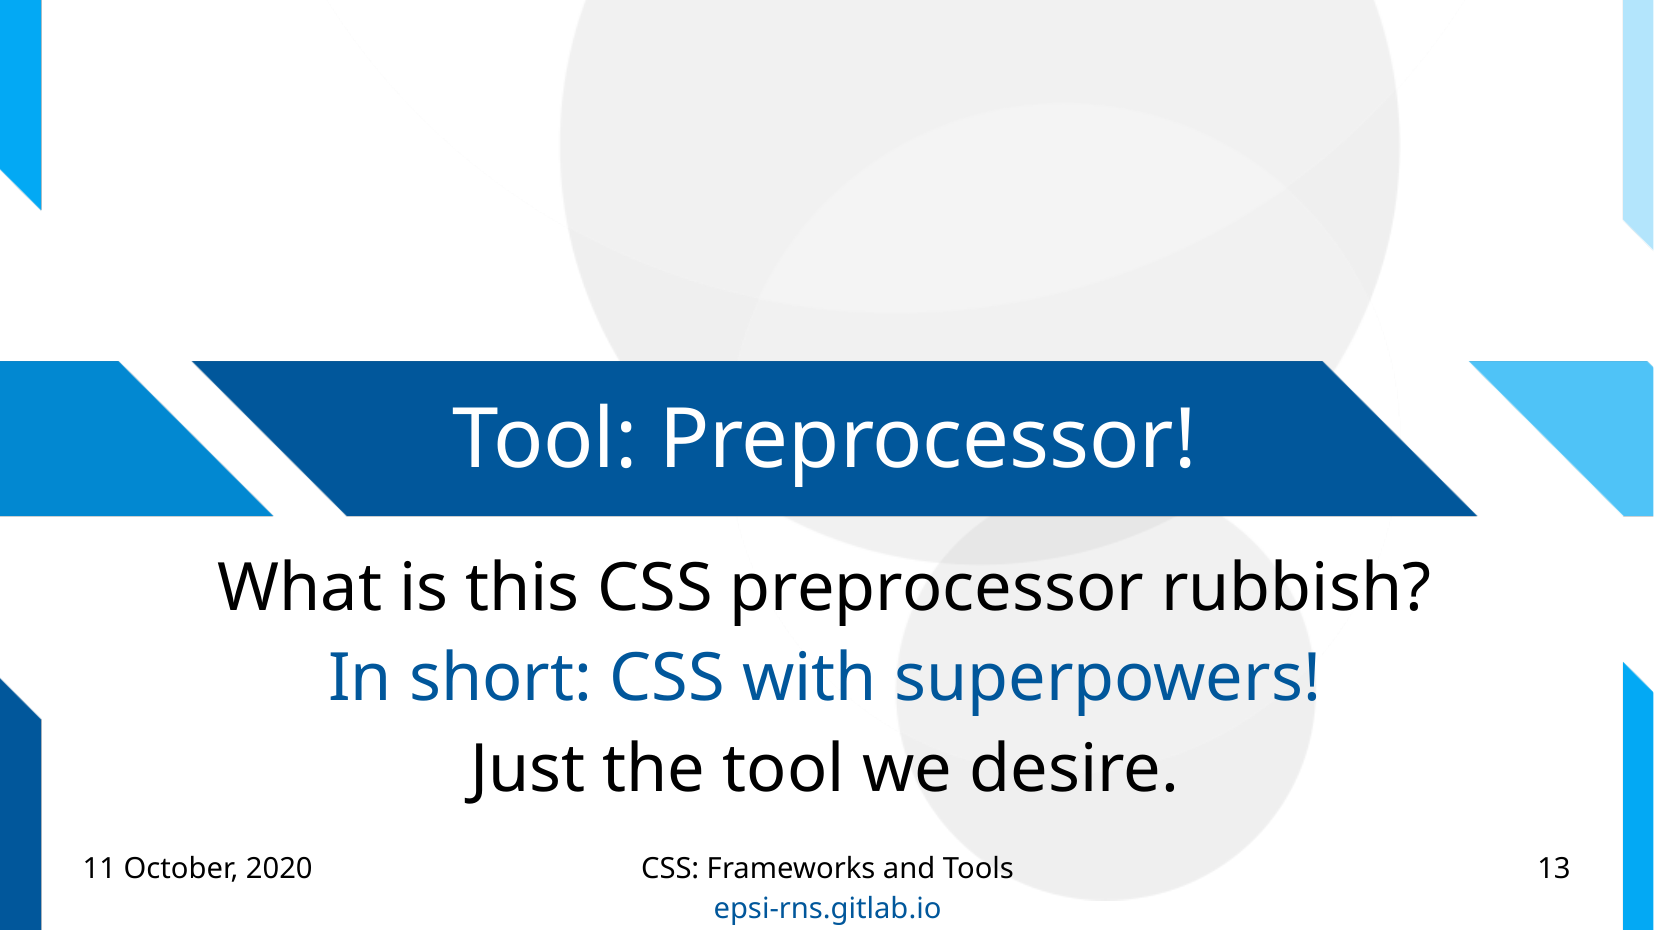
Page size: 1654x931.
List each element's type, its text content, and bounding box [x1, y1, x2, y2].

title Tool: Preprocessor! [82, 360, 1568, 511]
subtitle What is this CSS preprocessor rubbish? In short: CSS with superpowers! Just the tool we desire. [82, 525, 1568, 826]
picture [0, 0, 1654, 930]
